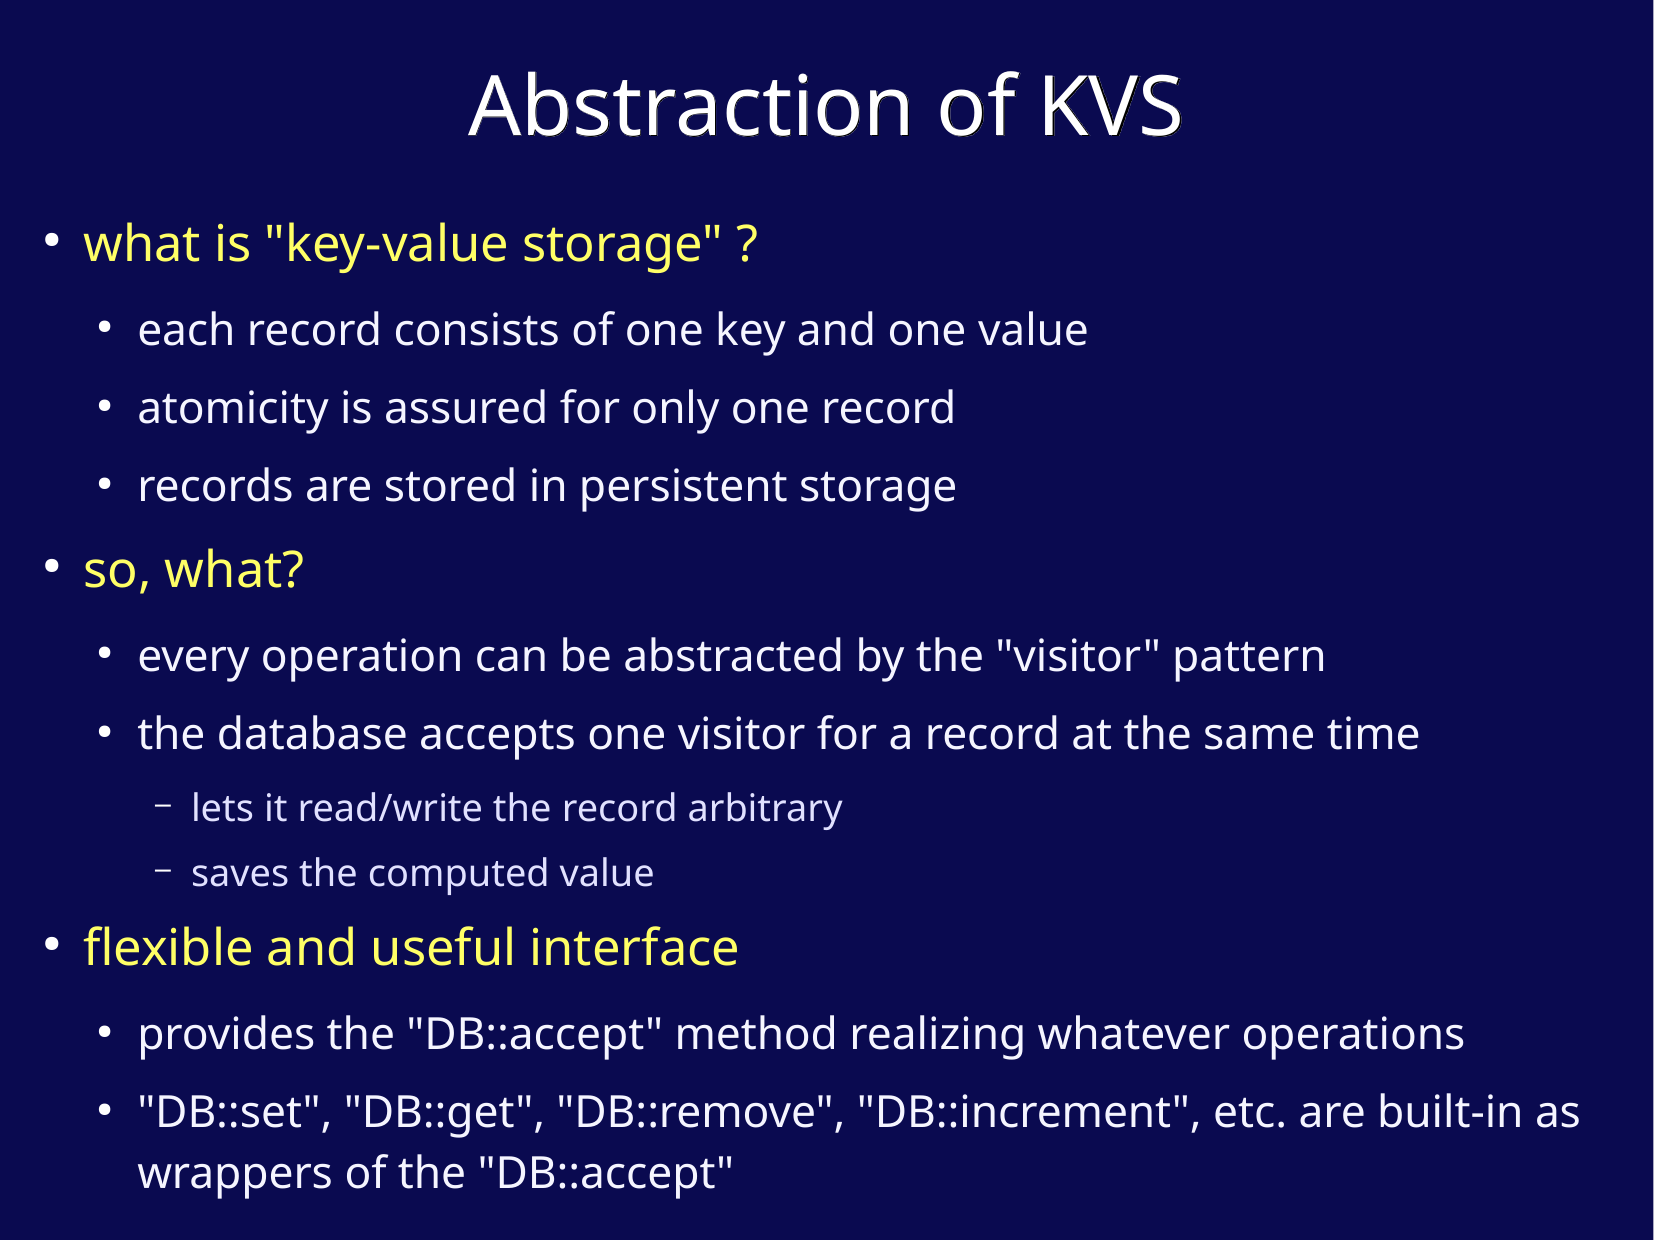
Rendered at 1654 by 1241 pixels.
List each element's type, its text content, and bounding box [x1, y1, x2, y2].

list what is "key-value storage" ? each record consists of one key and one value atomicity is assured for only one record records are stored in persistent storage so, what? every operation can be abstracted by the "visitor" pattern the database accepts one visitor for a record at the same time lets it read/write the record arbitrary saves the computed value flexible and useful interface provides the "DB::accept" method realizing whatever operations "DB::set", "DB::get", "DB::remove", "DB::increment", etc. are built-in as wrappers of the "DB::accept" [29, 206, 1625, 1211]
title Abstraction of KVS [29, 29, 1625, 178]
